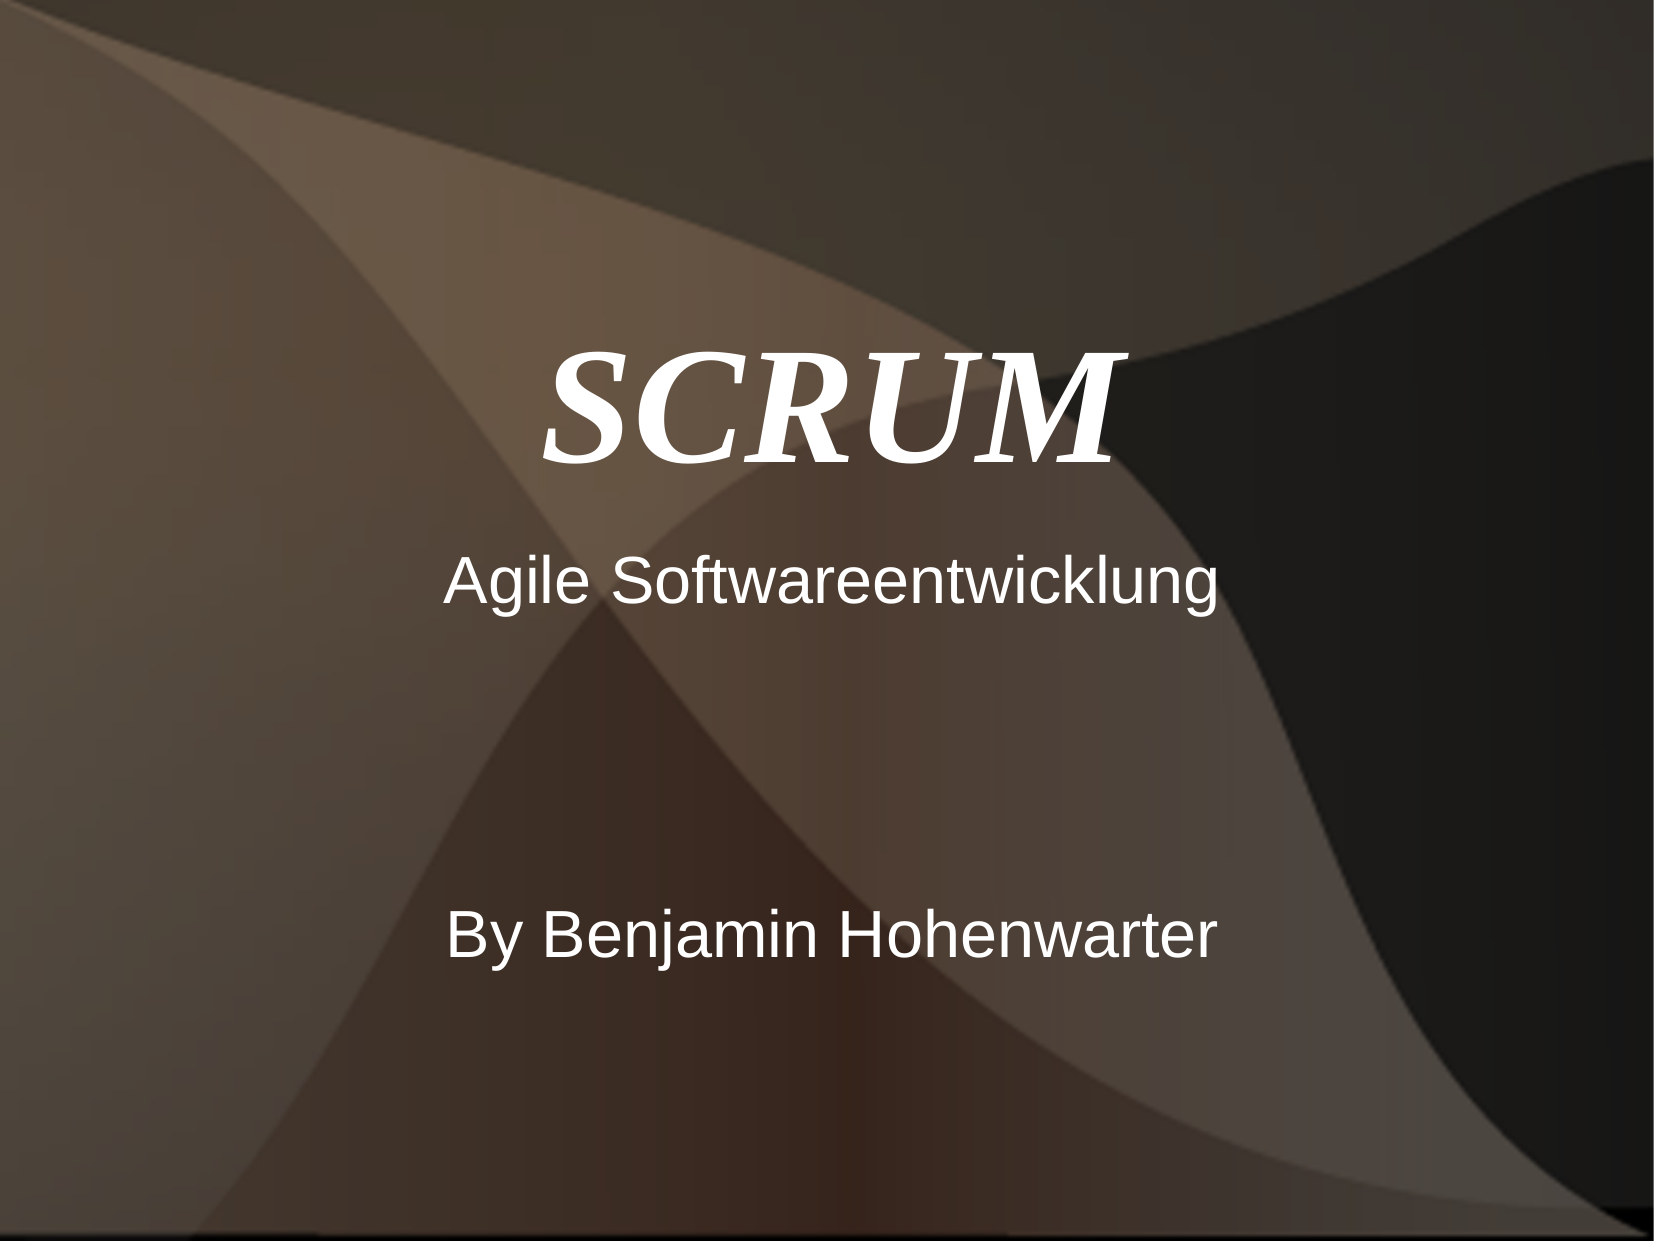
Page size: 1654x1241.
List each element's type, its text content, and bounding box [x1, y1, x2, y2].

title SCRUM [88, 309, 1577, 442]
text_box By Benjamin Hohenwarter [88, 797, 1577, 1072]
subtitle Agile Softwareentwicklung [88, 442, 1577, 718]
picture [0, 0, 1654, 1241]
